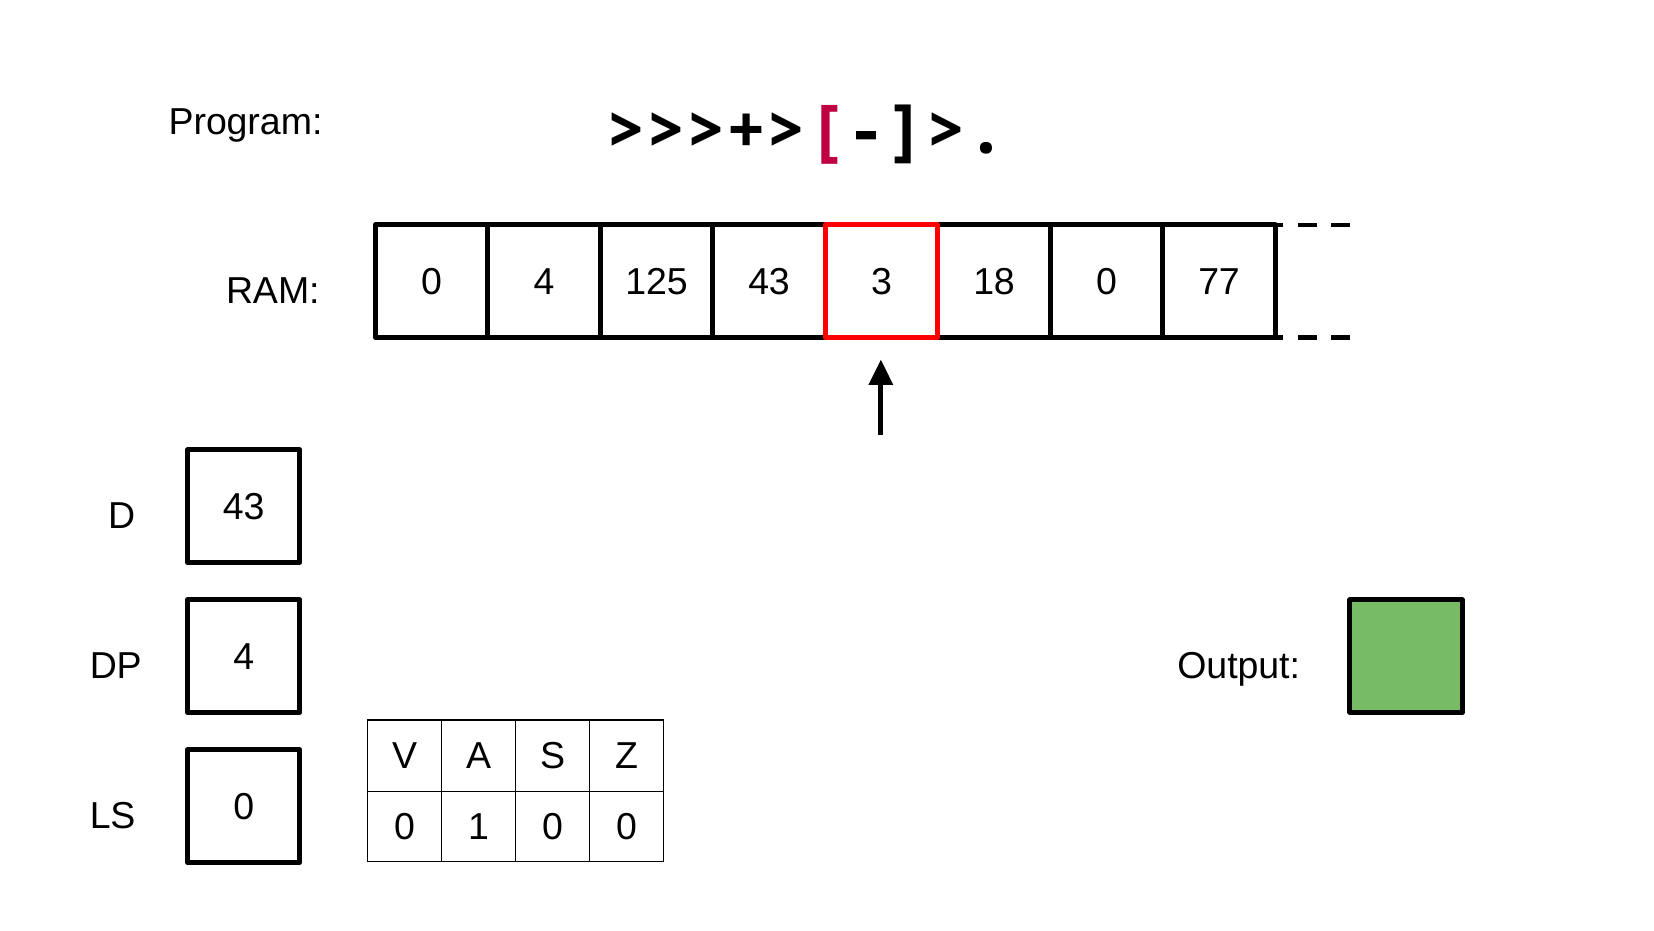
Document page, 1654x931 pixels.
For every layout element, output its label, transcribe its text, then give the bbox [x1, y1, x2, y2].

table_cell 1 [442, 792, 515, 861]
text_box 4 [187, 599, 300, 713]
text_box 125 [600, 224, 712, 338]
text_box 43 [712, 224, 825, 338]
text_box LS [74, 787, 151, 845]
text_box 0 [187, 749, 300, 863]
text_box D [93, 487, 150, 545]
table_header S [516, 721, 589, 791]
text_box DP [74, 637, 157, 695]
table_header Z [590, 721, 663, 791]
table_header V [368, 721, 441, 791]
text_box 4 [487, 224, 600, 338]
table_header A [442, 721, 515, 791]
text_box 0 [375, 224, 487, 338]
text_box [1349, 599, 1463, 713]
text_box Output: [1162, 637, 1336, 737]
table_cell 0 [590, 792, 663, 861]
text_box Program: [153, 93, 337, 150]
text_box 43 [187, 449, 300, 563]
text_box RAM: [211, 262, 362, 362]
table_cell 0 [368, 792, 441, 861]
table_cell 0 [516, 792, 589, 861]
text_box >>>+>[-]>. [337, 74, 1275, 168]
text_box 77 [1162, 224, 1276, 338]
text_box 0 [1050, 224, 1162, 338]
text_box 18 [938, 224, 1050, 338]
text_box 3 [825, 224, 938, 338]
